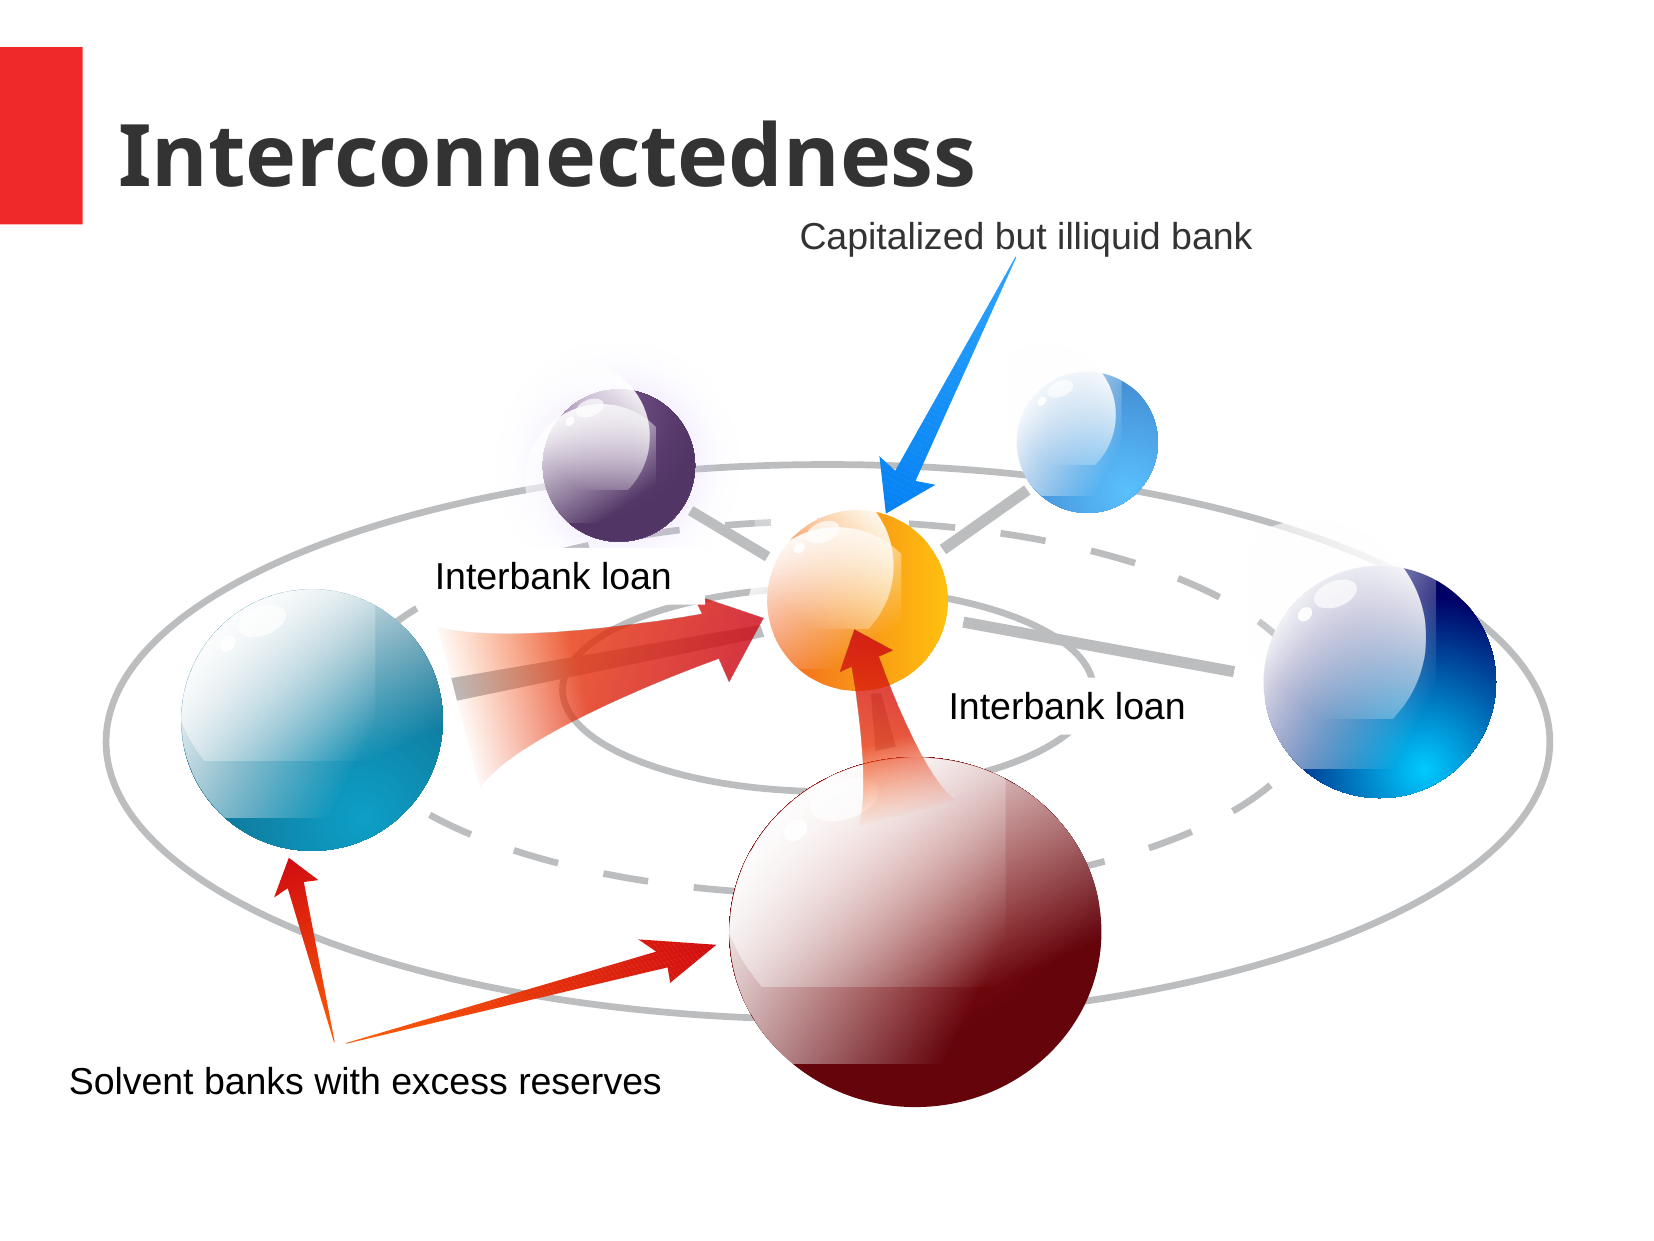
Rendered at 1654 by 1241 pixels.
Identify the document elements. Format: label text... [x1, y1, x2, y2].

list Capitalized but illiquid bank [728, 215, 1329, 276]
text_box Interbank loan [420, 547, 706, 605]
title Interconnectedness [118, 49, 1571, 257]
text_box Solvent banks with excess reserves [54, 1052, 700, 1152]
picture [63, 276, 1594, 1170]
text_box Interbank loan [933, 677, 1219, 735]
